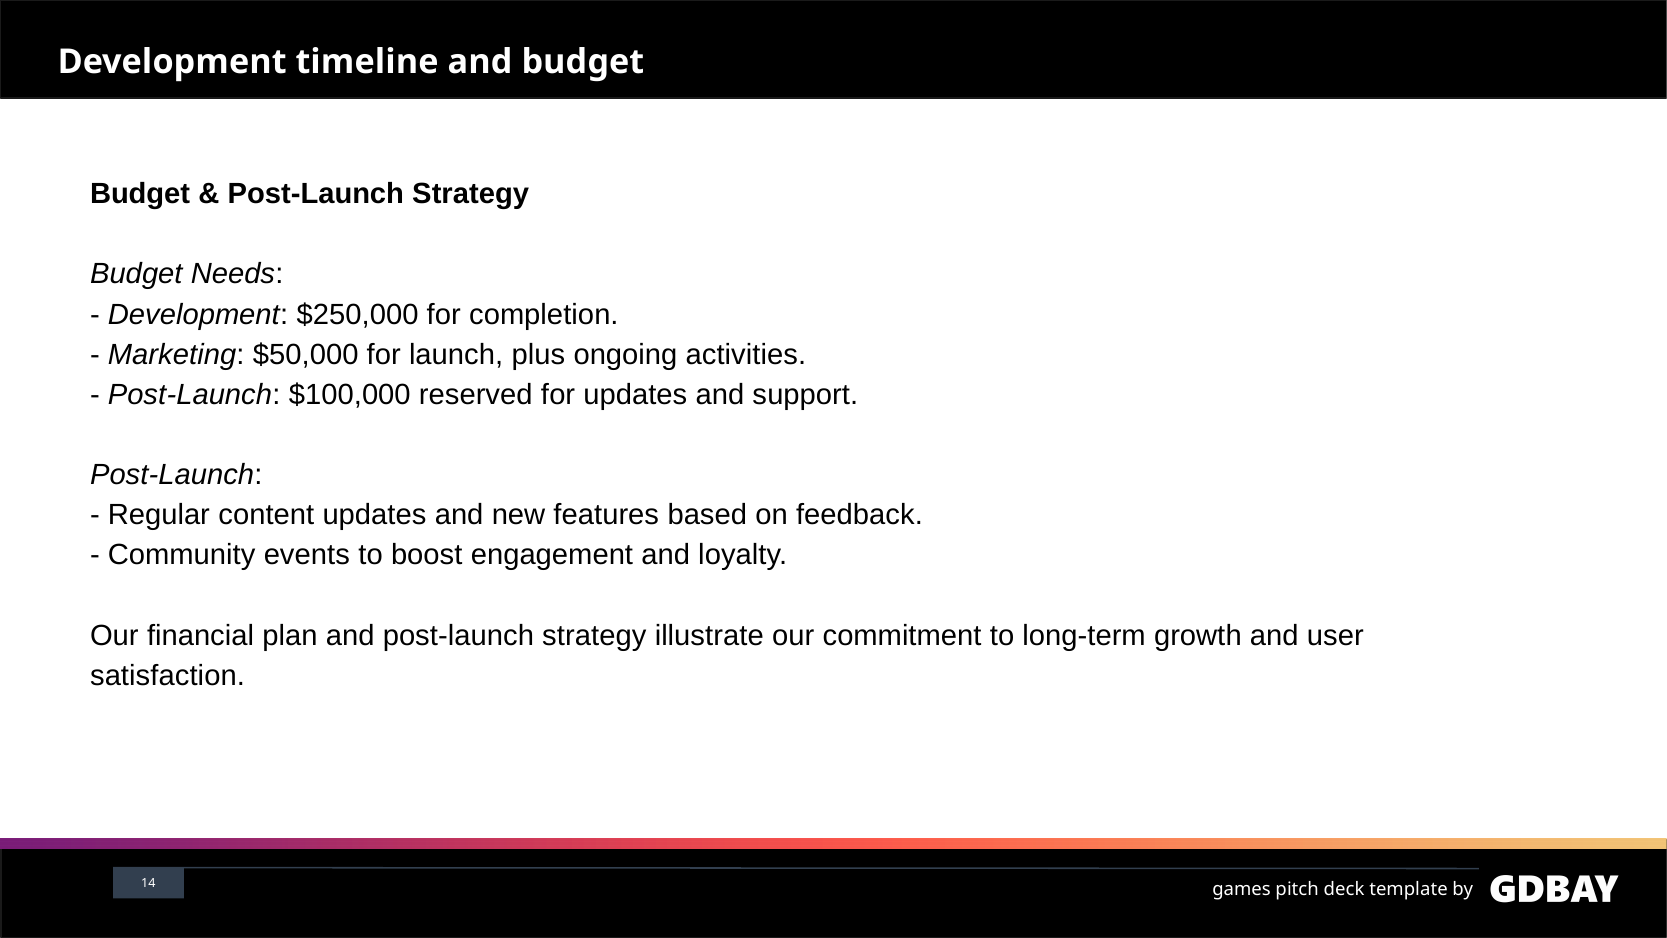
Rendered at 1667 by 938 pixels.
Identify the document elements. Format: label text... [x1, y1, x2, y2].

picture [0, 838, 1667, 849]
title Development timeline and budget [42, 25, 1480, 88]
picture [1479, 863, 1630, 914]
slide_number <number> [111, 867, 185, 900]
text_box Budget & Post-Launch Strategy Budget Needs: - Development: $250,000 for completion. - Marketing: $50,000 for launch, plus ongoing activities. - Post-Launch: $100,000 reserved for updates and support. Post-Launch: - Regular content updates and new features based on feedback. - Community events to boost engagement and loyalty. Our financial plan and post-launch strategy illustrate our commitment to long-term growth and user satisfaction. [74, 154, 1538, 707]
